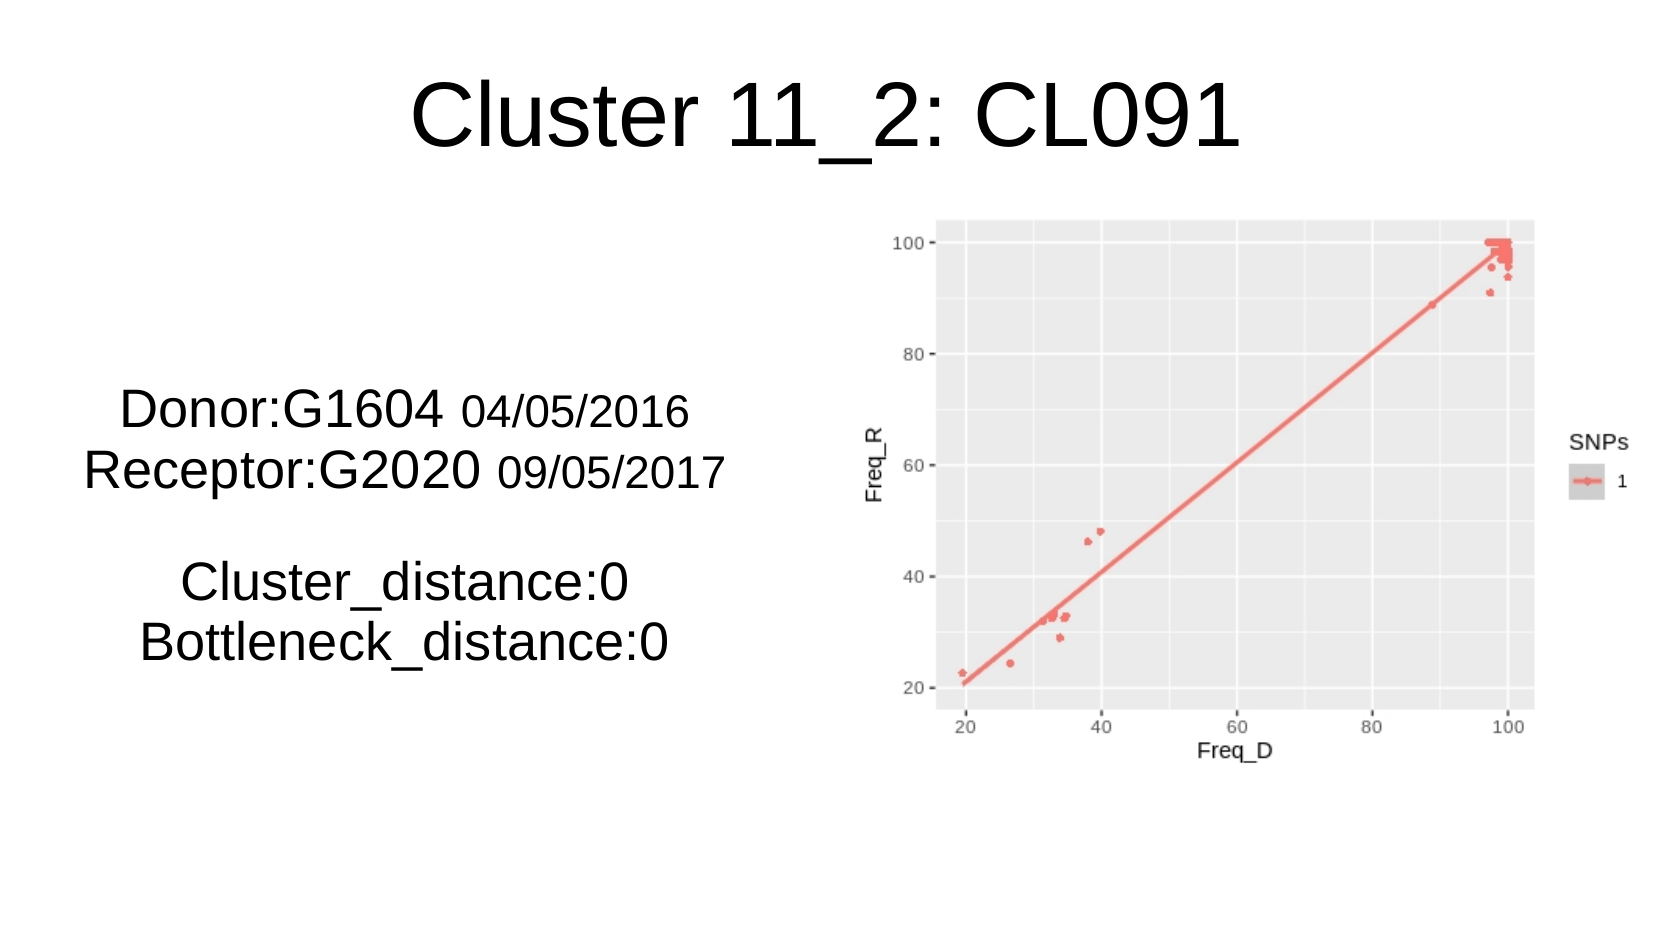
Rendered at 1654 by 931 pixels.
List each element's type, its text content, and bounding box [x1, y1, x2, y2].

text_box Donor:G1604 04/05/2016 Receptor:G2020 09/05/2017 Cluster_distance:0 Bottleneck_distance:0 [30, 255, 781, 796]
title Cluster 11_2: CL091 [82, 37, 1571, 193]
picture [855, 209, 1652, 774]
